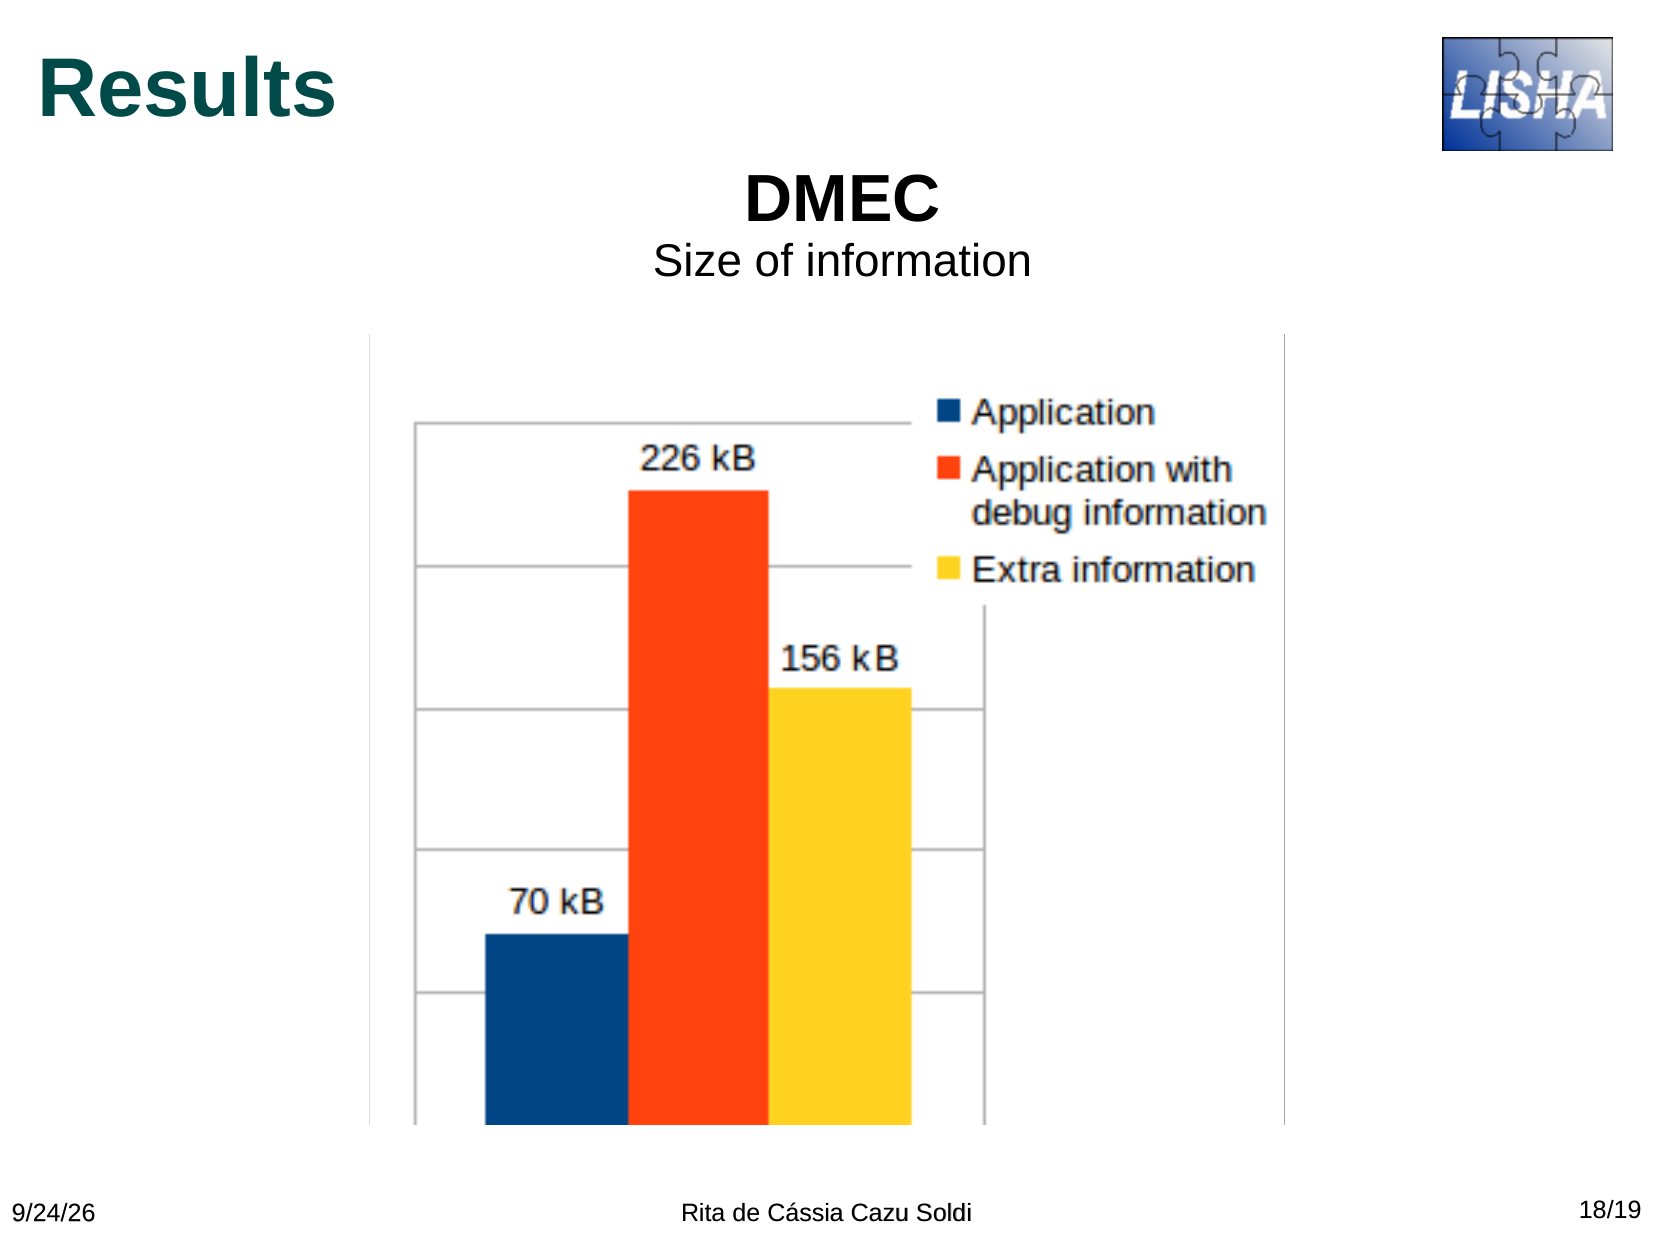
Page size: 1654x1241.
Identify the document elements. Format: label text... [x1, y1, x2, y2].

picture [1442, 37, 1613, 151]
title Results [37, 37, 1426, 151]
subtitle DMEC Size of information [37, 160, 1613, 390]
picture [369, 334, 1285, 1125]
